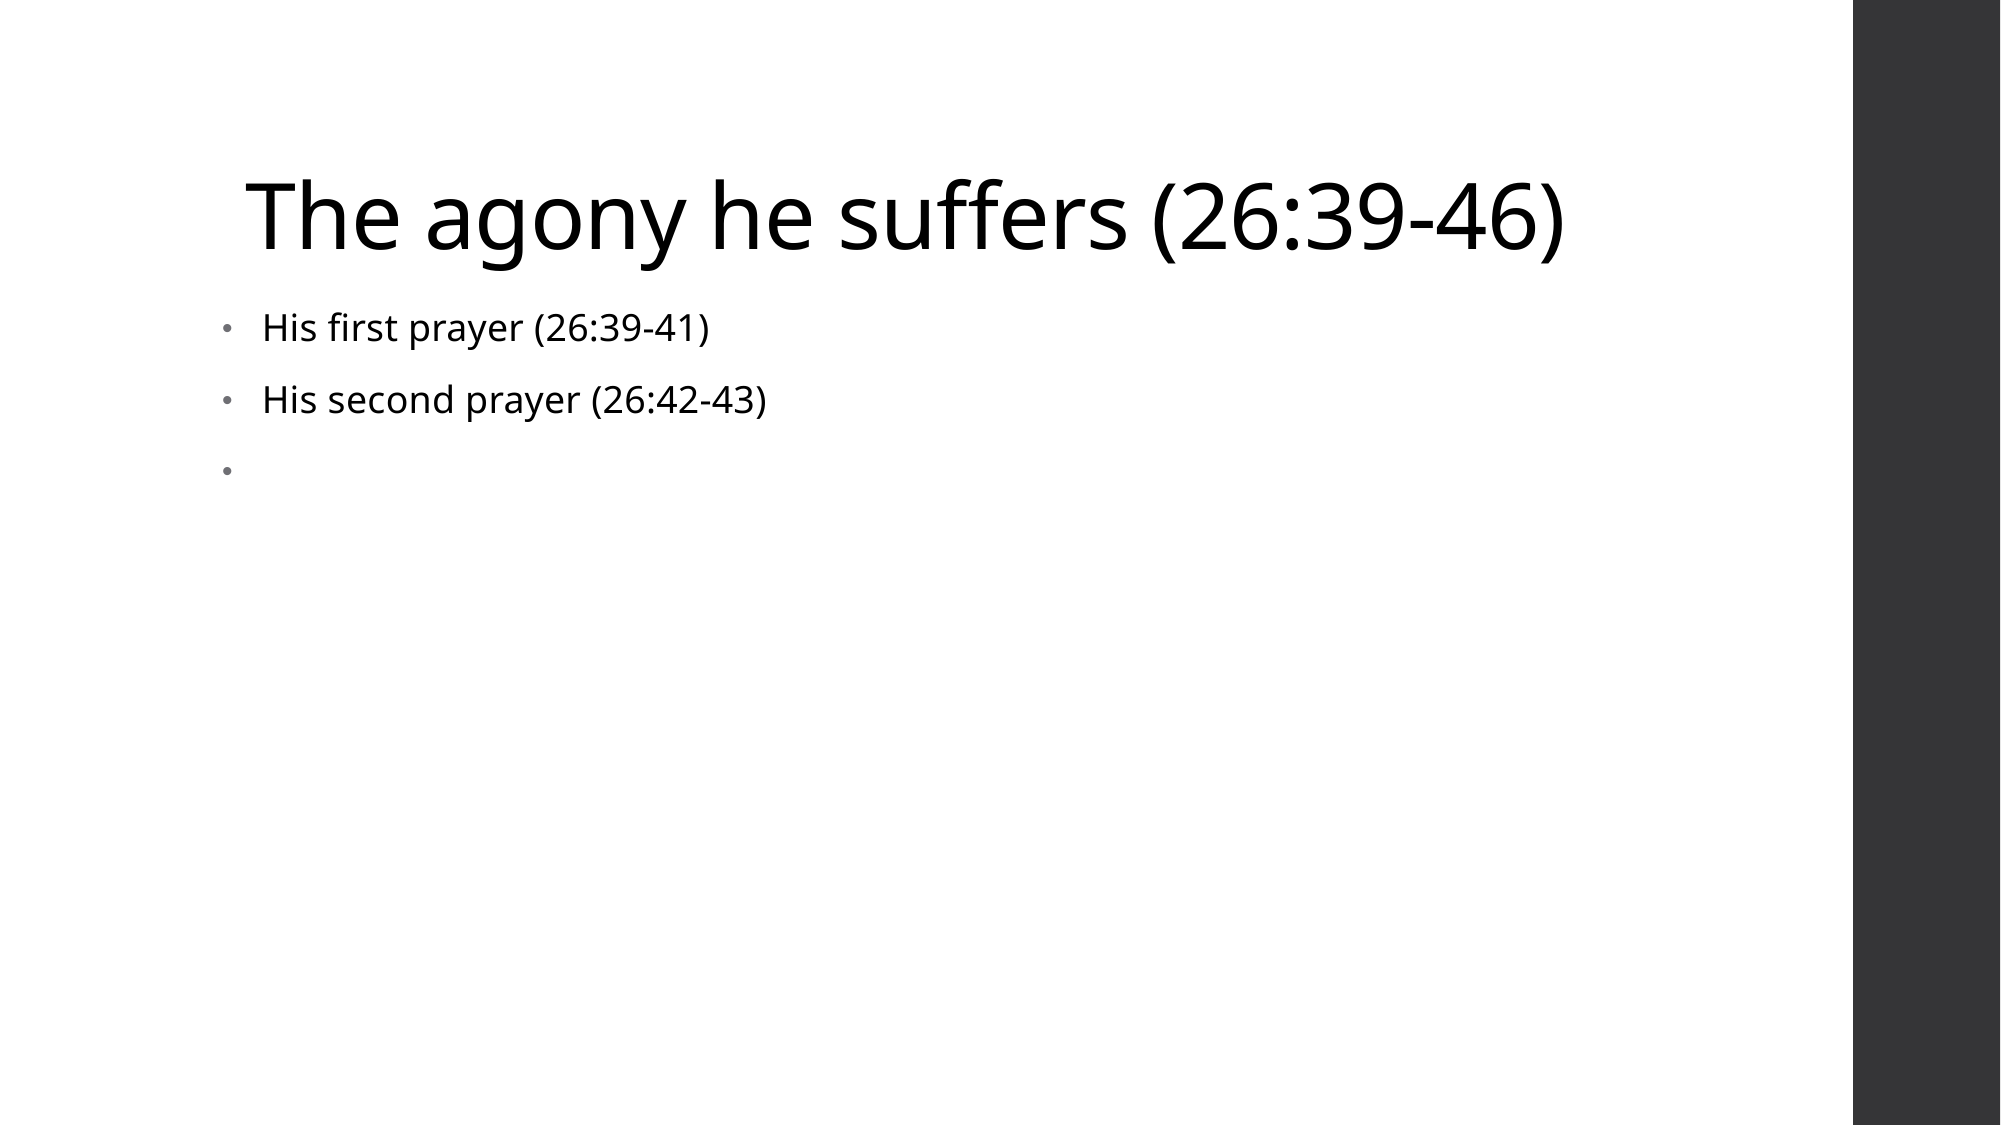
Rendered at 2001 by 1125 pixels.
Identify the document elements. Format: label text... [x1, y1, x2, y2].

title The agony he suffers (26:39-46) [206, 60, 1797, 278]
list His first prayer (26:39-41) His second prayer (26:42-43) [206, 299, 1617, 1014]
